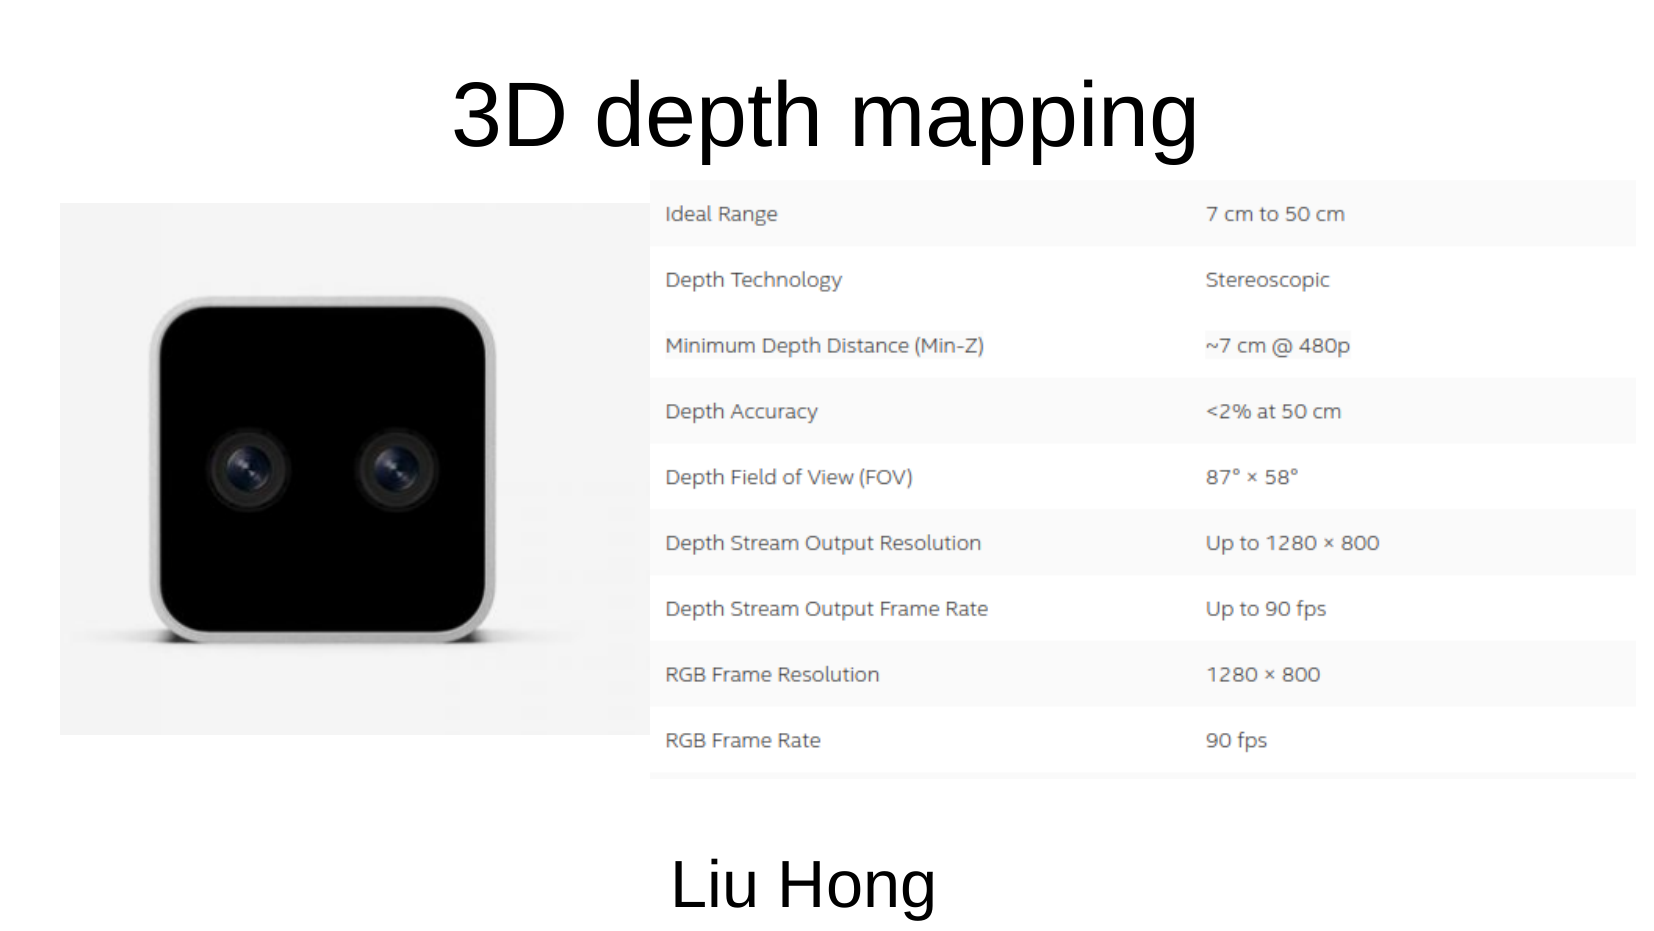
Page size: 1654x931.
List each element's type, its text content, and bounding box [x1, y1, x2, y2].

subtitle Liu Hong [45, 600, 1564, 931]
title 3D depth mapping [82, 37, 1571, 193]
picture [60, 179, 1636, 779]
